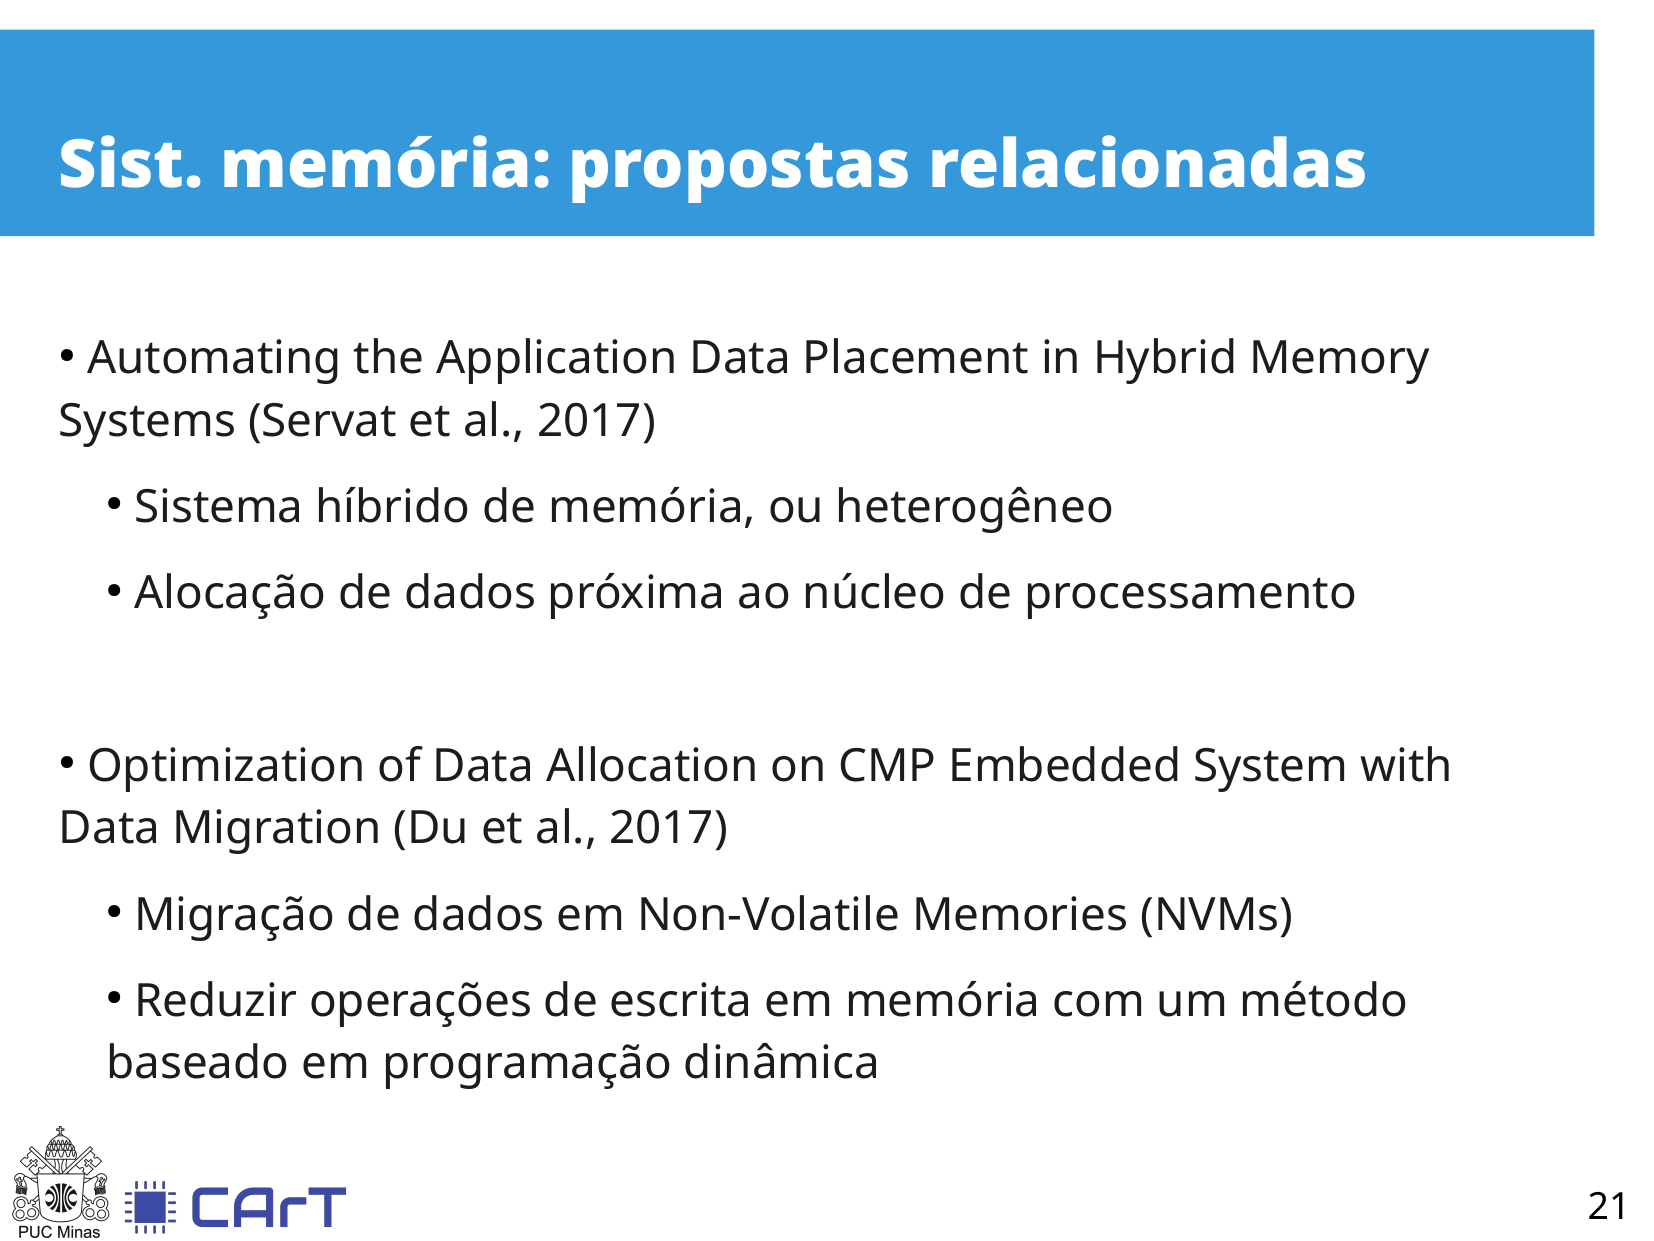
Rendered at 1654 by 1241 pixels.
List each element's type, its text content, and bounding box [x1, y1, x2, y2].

list Automating the Application Data Placement in Hybrid Memory Systems (Servat et al., 2017) Sistema híbrido de memória, ou heterogêneo Alocação de dados próxima ao núcleo de processamento Optimization of Data Allocation on CMP Embedded System with Data Migration (Du et al., 2017) Migração de dados em Non-Volatile Memories (NVMs) Reduzir operações de escrita em memória com um método baseado em programação dinâmica [59, 324, 1565, 1093]
picture [0, 1126, 119, 1241]
title Sist. memória: propostas relacionadas [59, 59, 1595, 207]
picture [124, 1181, 347, 1235]
